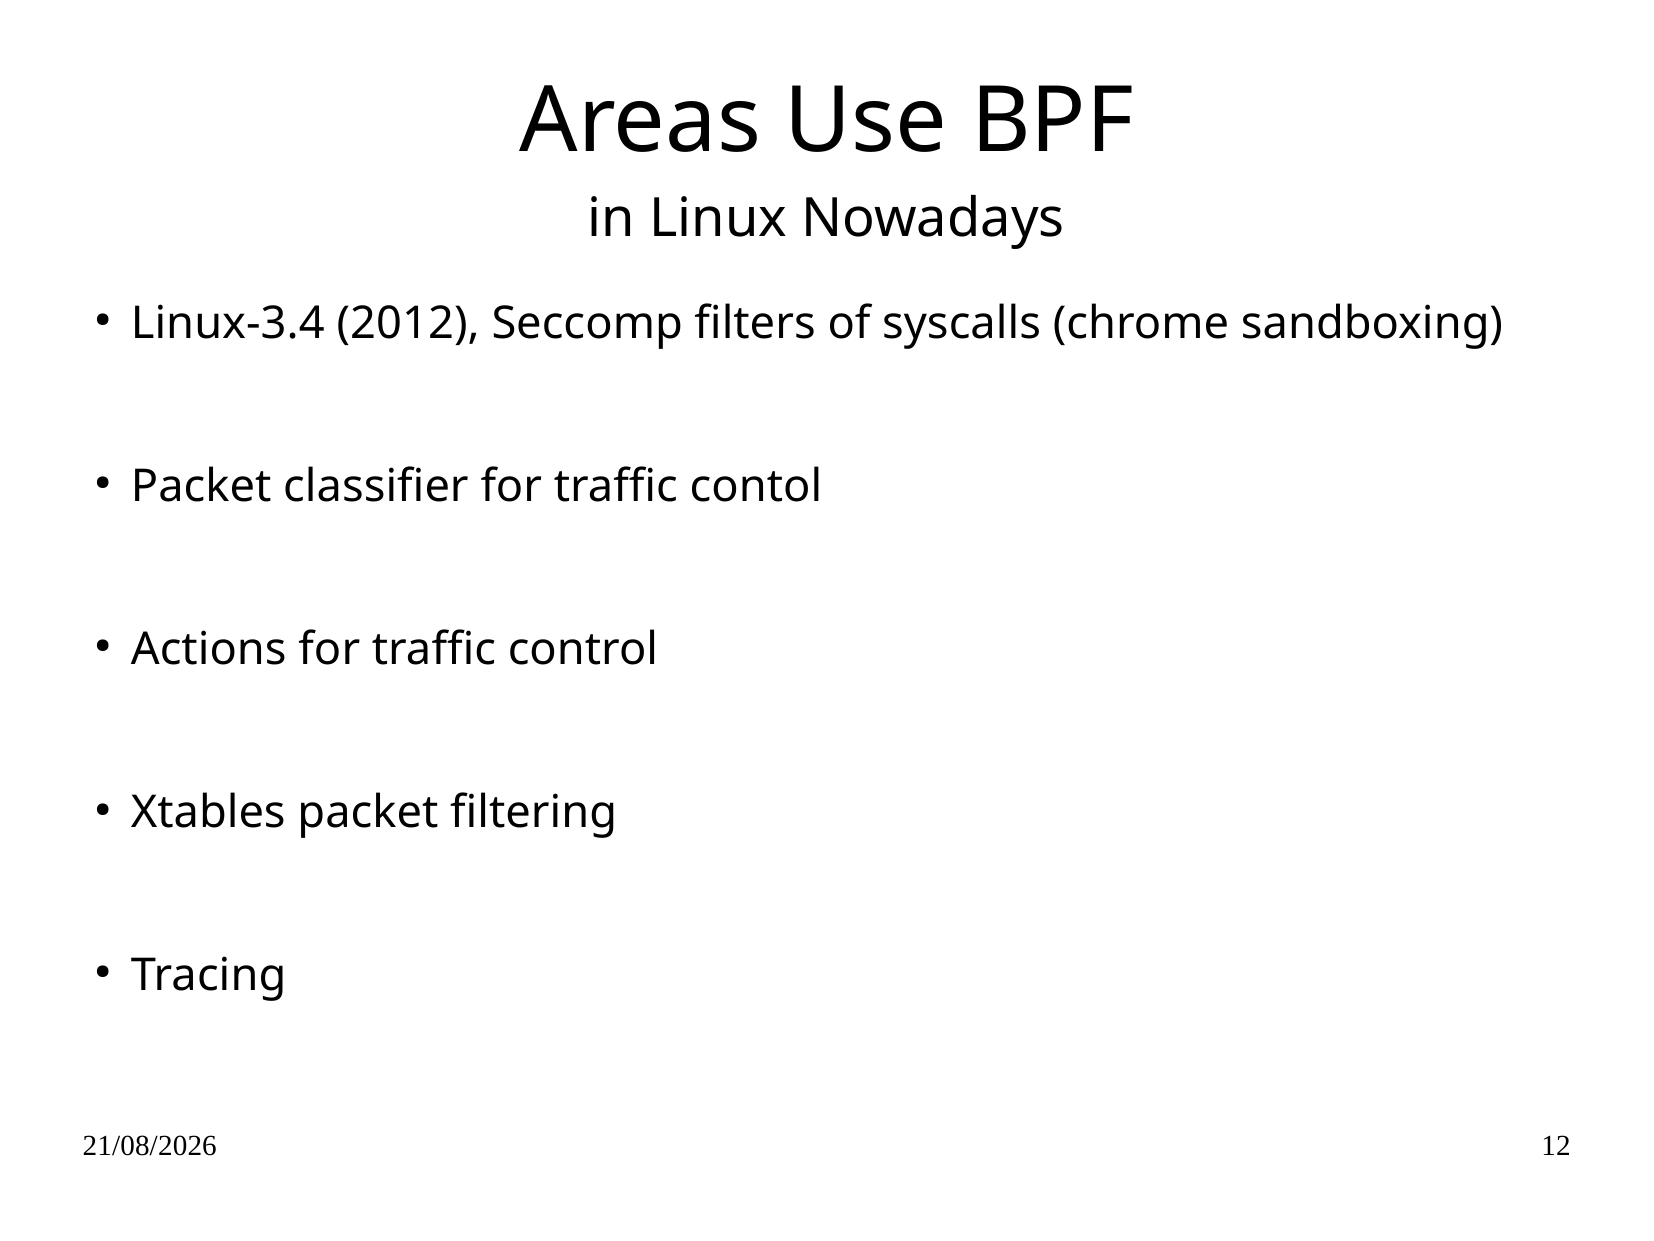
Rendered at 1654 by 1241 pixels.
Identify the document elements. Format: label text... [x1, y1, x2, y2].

title Areas Use BPF in Linux Nowadays [82, 49, 1571, 257]
list Linux-3.4 (2012), Seccomp filters of syscalls (chrome sandboxing) Packet classifier for traffic contol Actions for traffic control Xtables packet filtering Tracing [82, 290, 1571, 1010]
